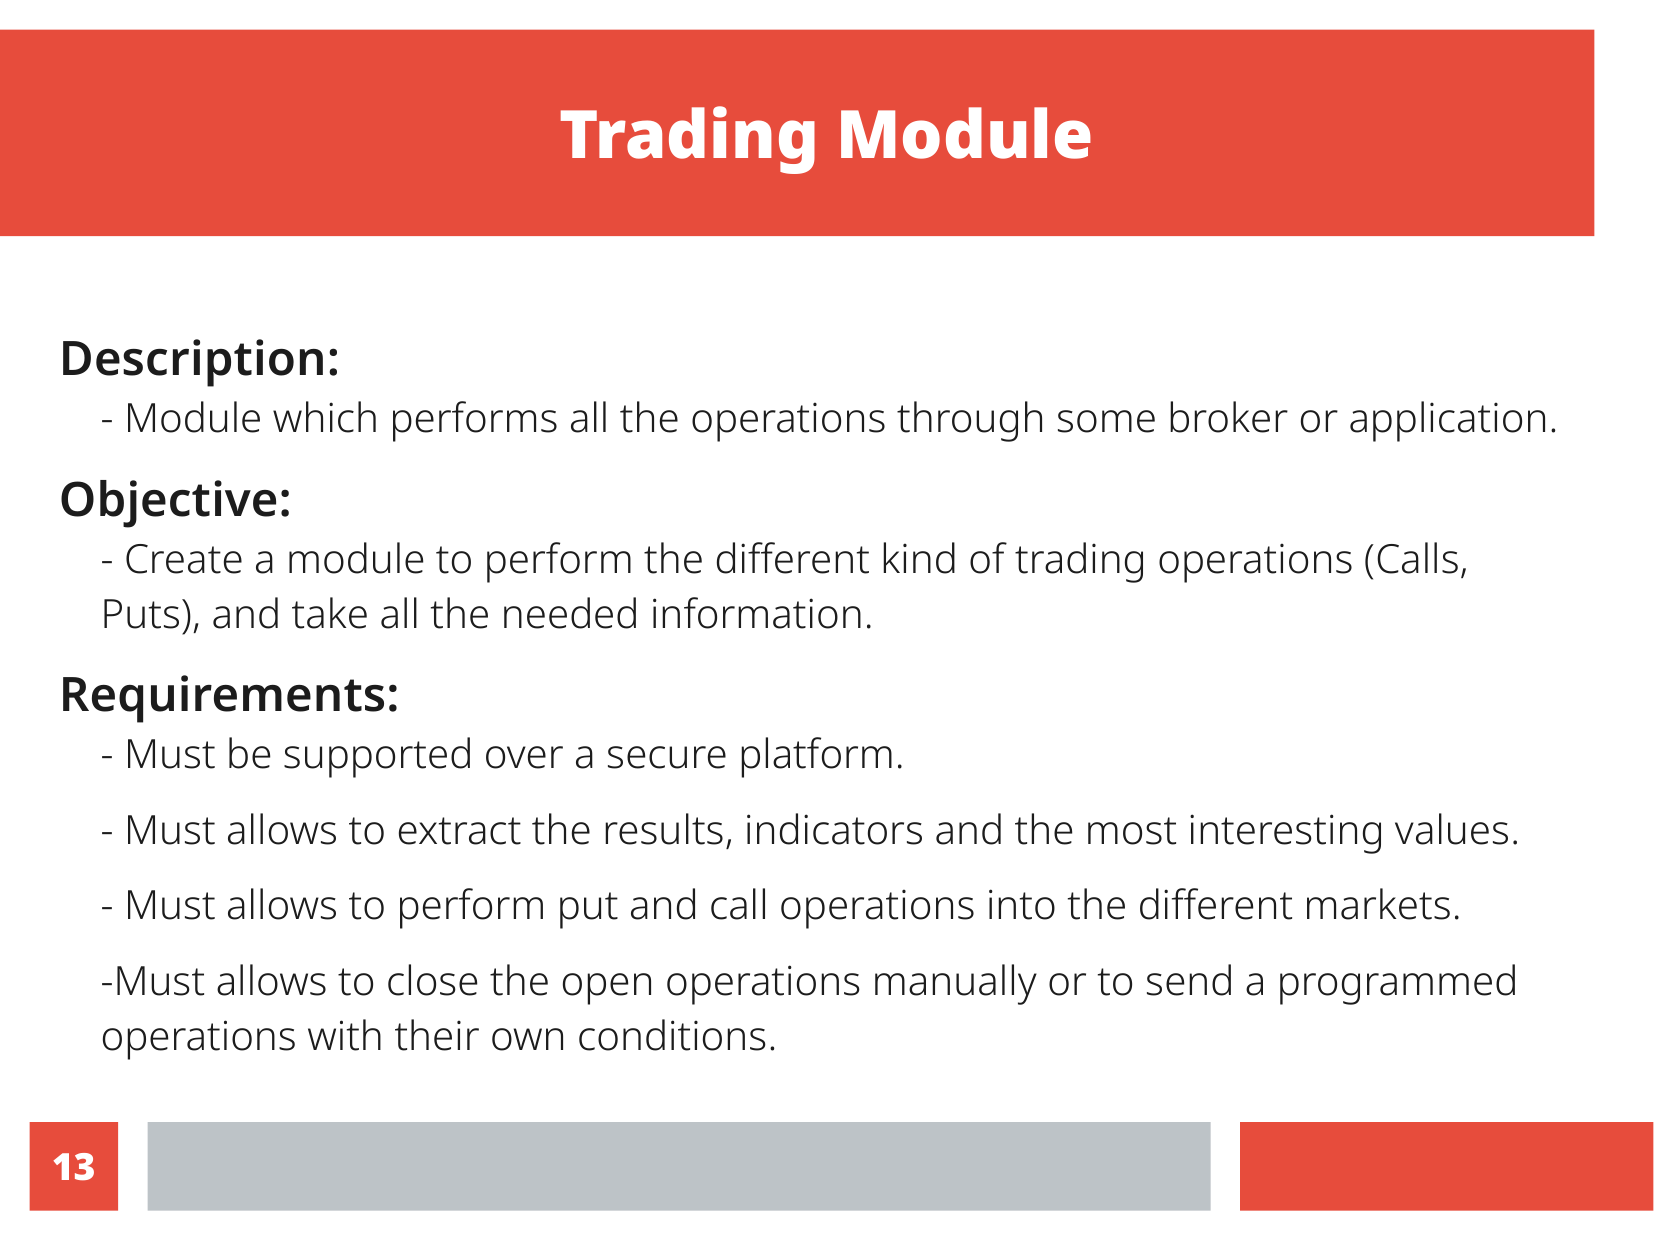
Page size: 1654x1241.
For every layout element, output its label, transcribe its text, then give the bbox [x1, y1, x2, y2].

title Trading Module [59, 59, 1595, 207]
list Description: - Module which performs all the operations through some broker or application. Objective: - Create a module to perform the different kind of trading operations (Calls, Puts), and take all the needed information. Requirements: - Must be supported over a secure platform. - Must allows to extract the results, indicators and the most interesting values. - Must allows to perform put and call operations into the different markets. -Must allows to close the open operations manually or to send a programmed operations with their own conditions. [59, 324, 1565, 1093]
